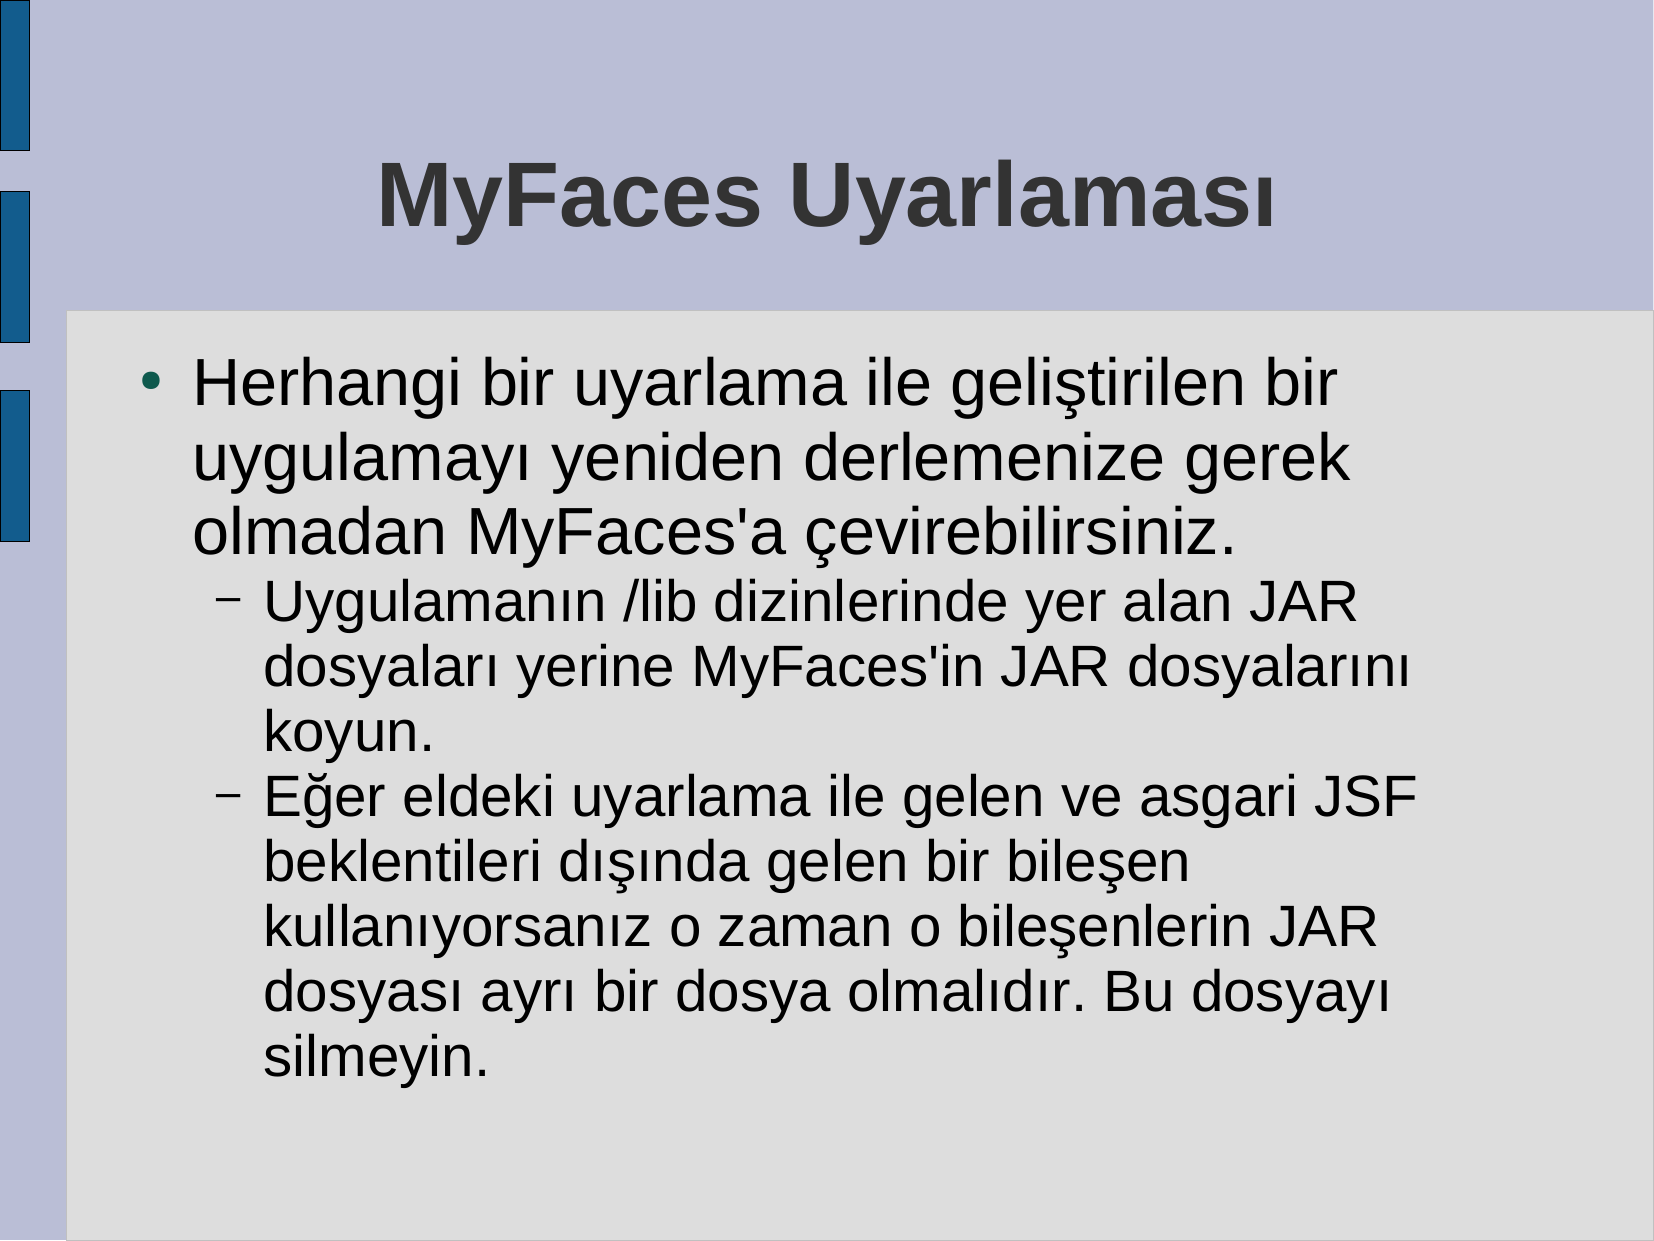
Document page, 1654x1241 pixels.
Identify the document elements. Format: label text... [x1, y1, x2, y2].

list Herhangi bir uyarlama ile geliştirilen bir uygulamayı yeniden derlemenize gerek olmadan MyFaces'a çevirebilirsiniz. Uygulamanın /lib dizinlerinde yer alan JAR dosyaları yerine MyFaces'in JAR dosyalarını koyun. Eğer eldeki uyarlama ile gelen ve asgari JSF beklentileri dışında gelen bir bileşen kullanıyorsanız o zaman o bileşenlerin JAR dosyası ayrı bir dosya olmalıdır. Bu dosyayı silmeyin. [121, 344, 1534, 1127]
title MyFaces Uyarlaması [121, 91, 1534, 299]
